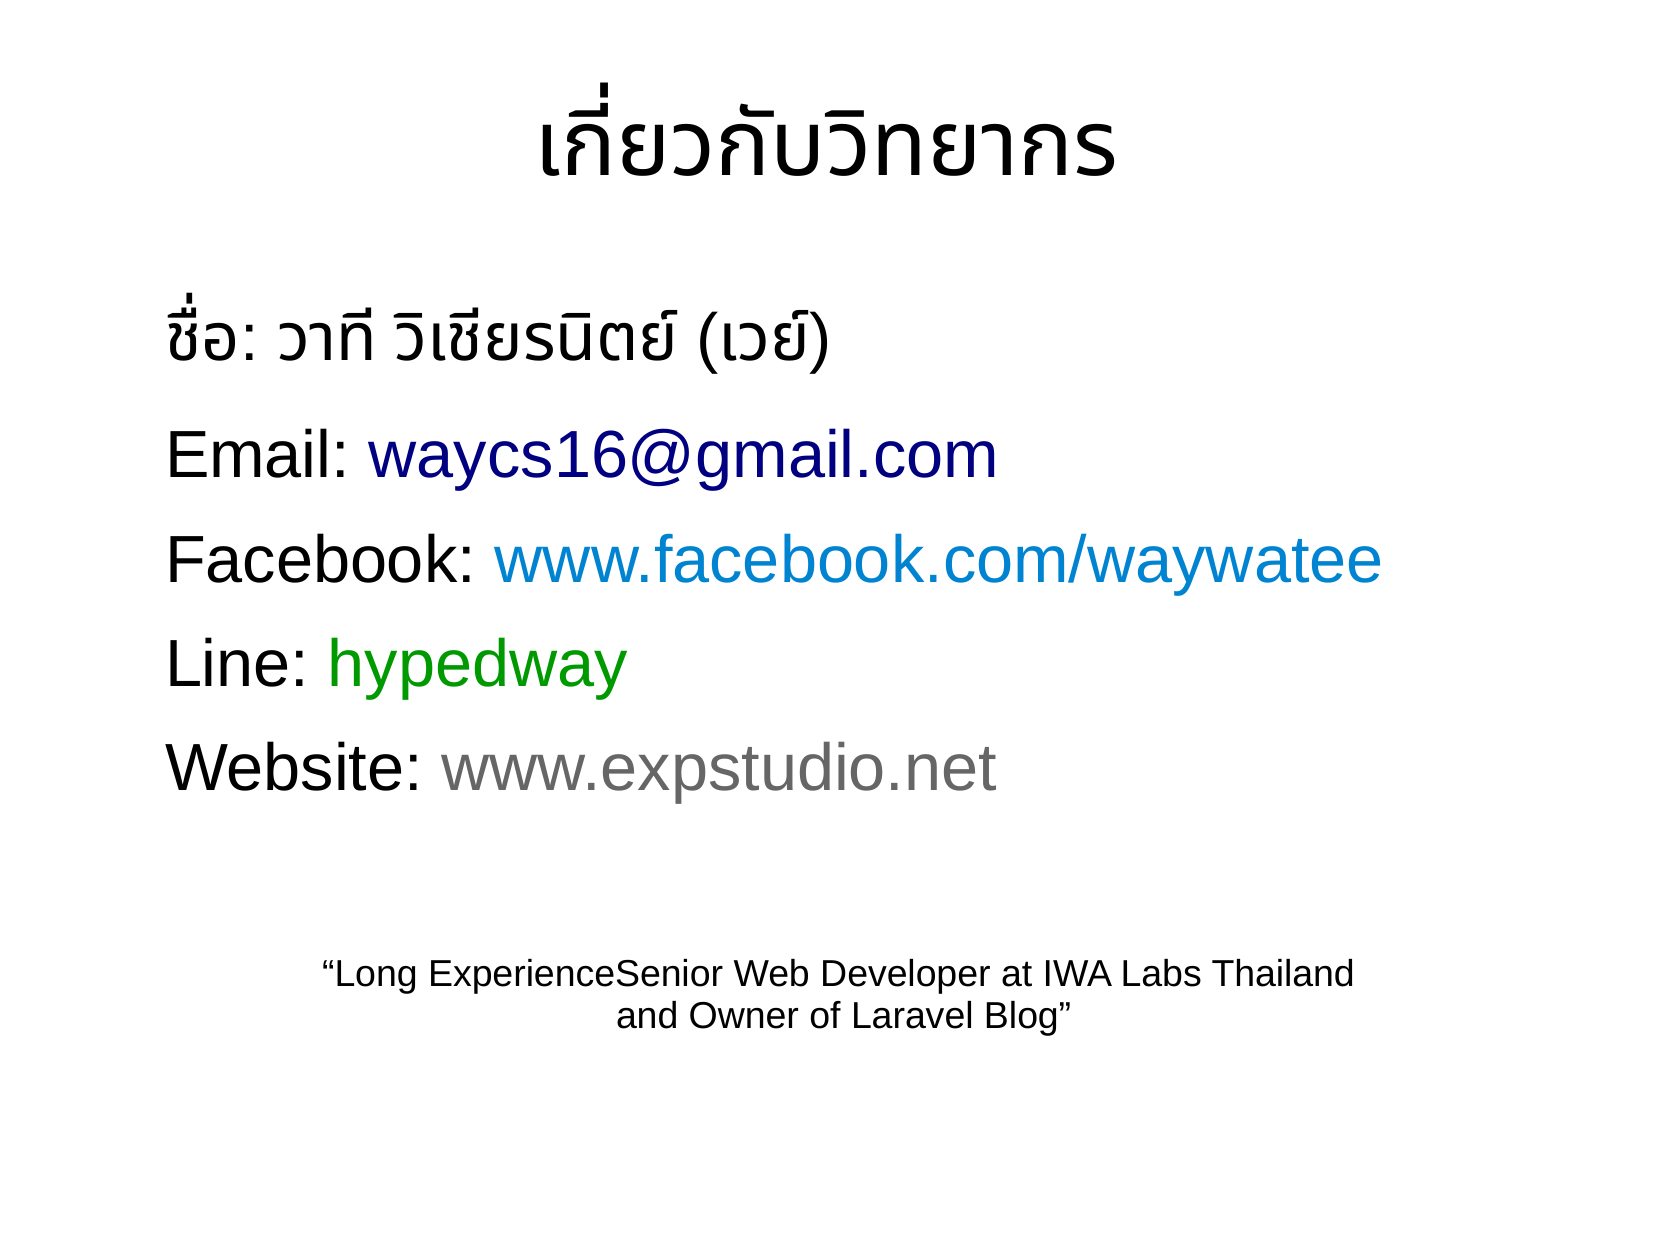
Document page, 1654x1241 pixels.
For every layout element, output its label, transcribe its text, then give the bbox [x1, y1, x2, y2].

list ชื่อ: วาที วิเชียรนิตย์ (เวย์) Email: waycs16@gmail.com Facebook: www.facebook.com/waywatee Line: hypedway Website: www.expstudio.net [165, 300, 1471, 870]
title เกี่ยวกับวิทยากร [82, 49, 1571, 257]
text_box “Long ExperienceSenior Web Developer at IWA Labs Thailand and Owner of Laravel Blog” [307, 945, 1383, 1044]
